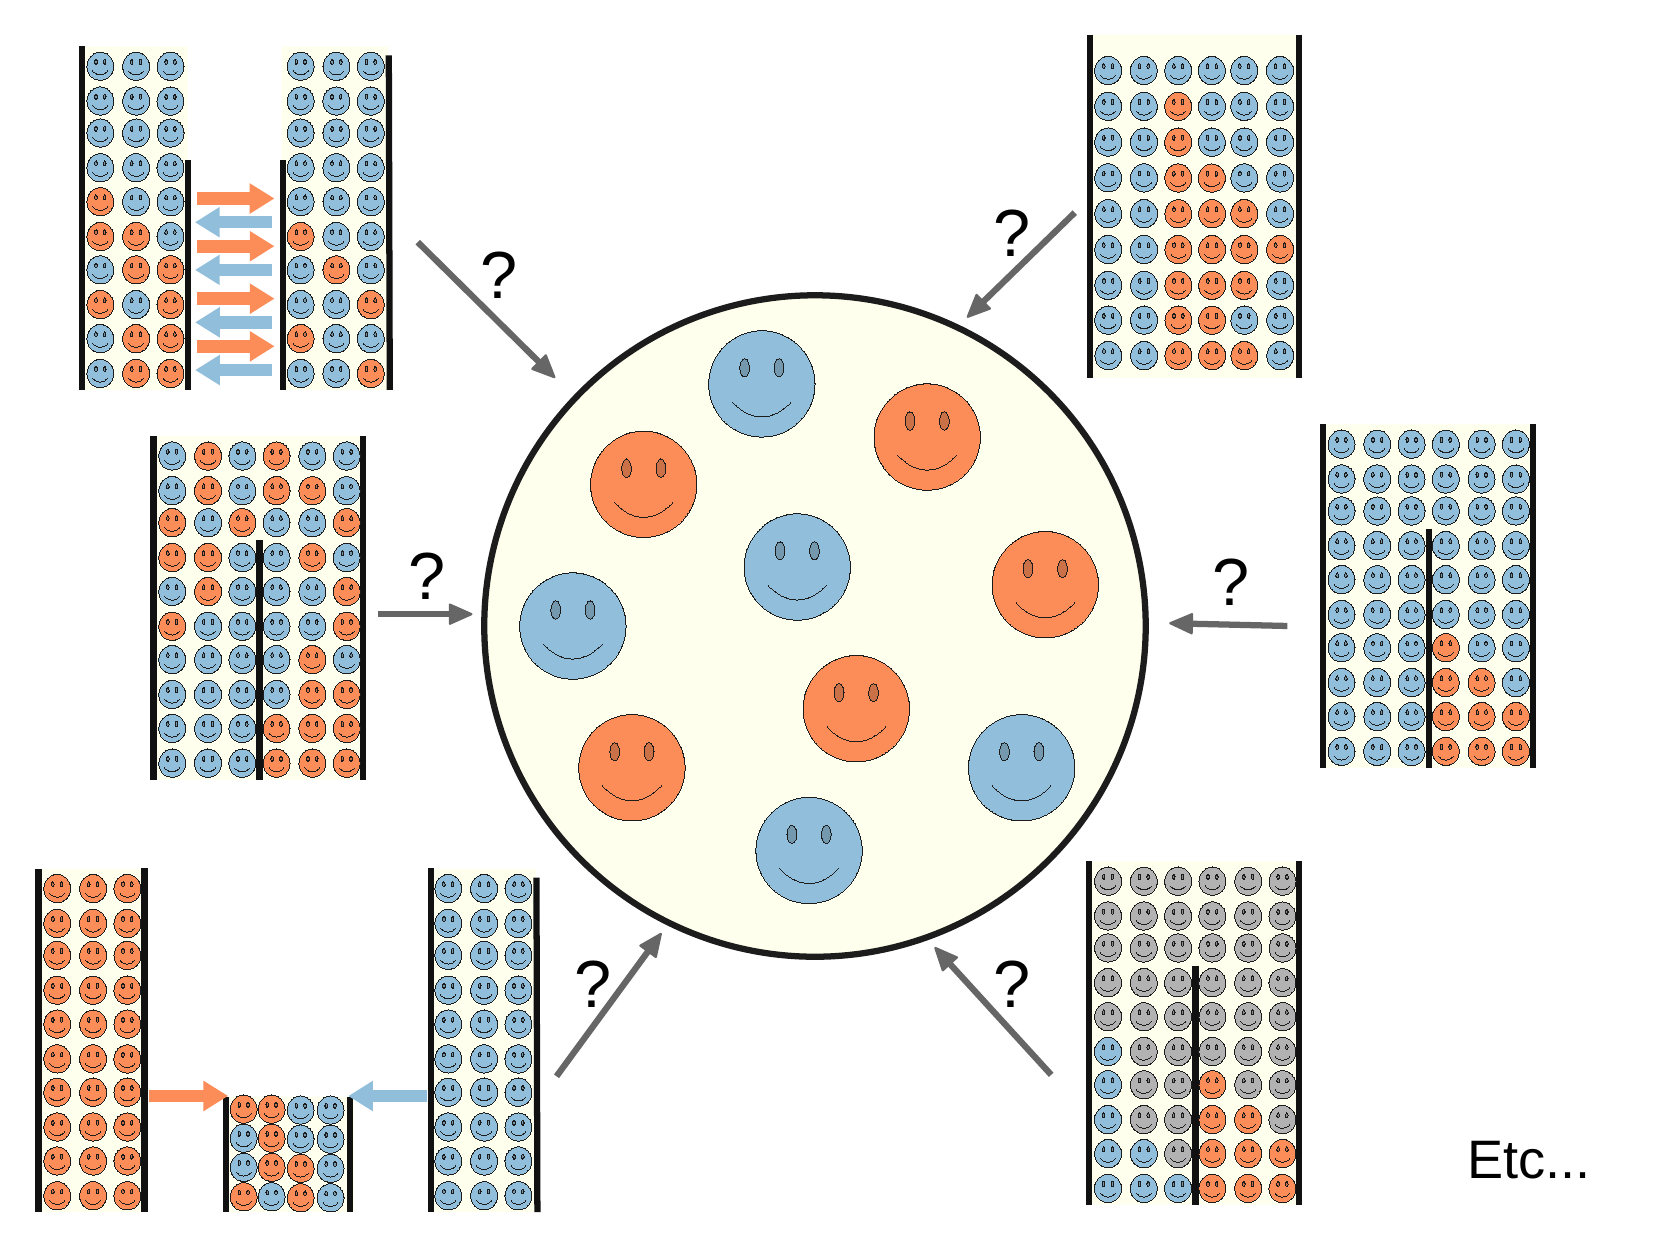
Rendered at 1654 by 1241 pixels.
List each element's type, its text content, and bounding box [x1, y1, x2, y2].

text_box [224, 1094, 354, 1213]
text_box [1326, 424, 1530, 768]
text_box ? [559, 939, 627, 1029]
text_box ? [1197, 537, 1265, 628]
text_box [1092, 861, 1297, 1205]
text_box Etc... [1452, 1122, 1607, 1217]
text_box [38, 868, 145, 1213]
text_box [85, 46, 188, 390]
text_box ? [394, 531, 461, 622]
text_box ? [979, 189, 1046, 279]
text_box ? [465, 230, 532, 320]
text_box [484, 295, 1146, 957]
text_box [281, 46, 389, 390]
text_box [429, 868, 536, 1213]
text_box ? [979, 939, 1046, 1029]
text_box [157, 436, 361, 780]
text_box [1093, 34, 1300, 378]
